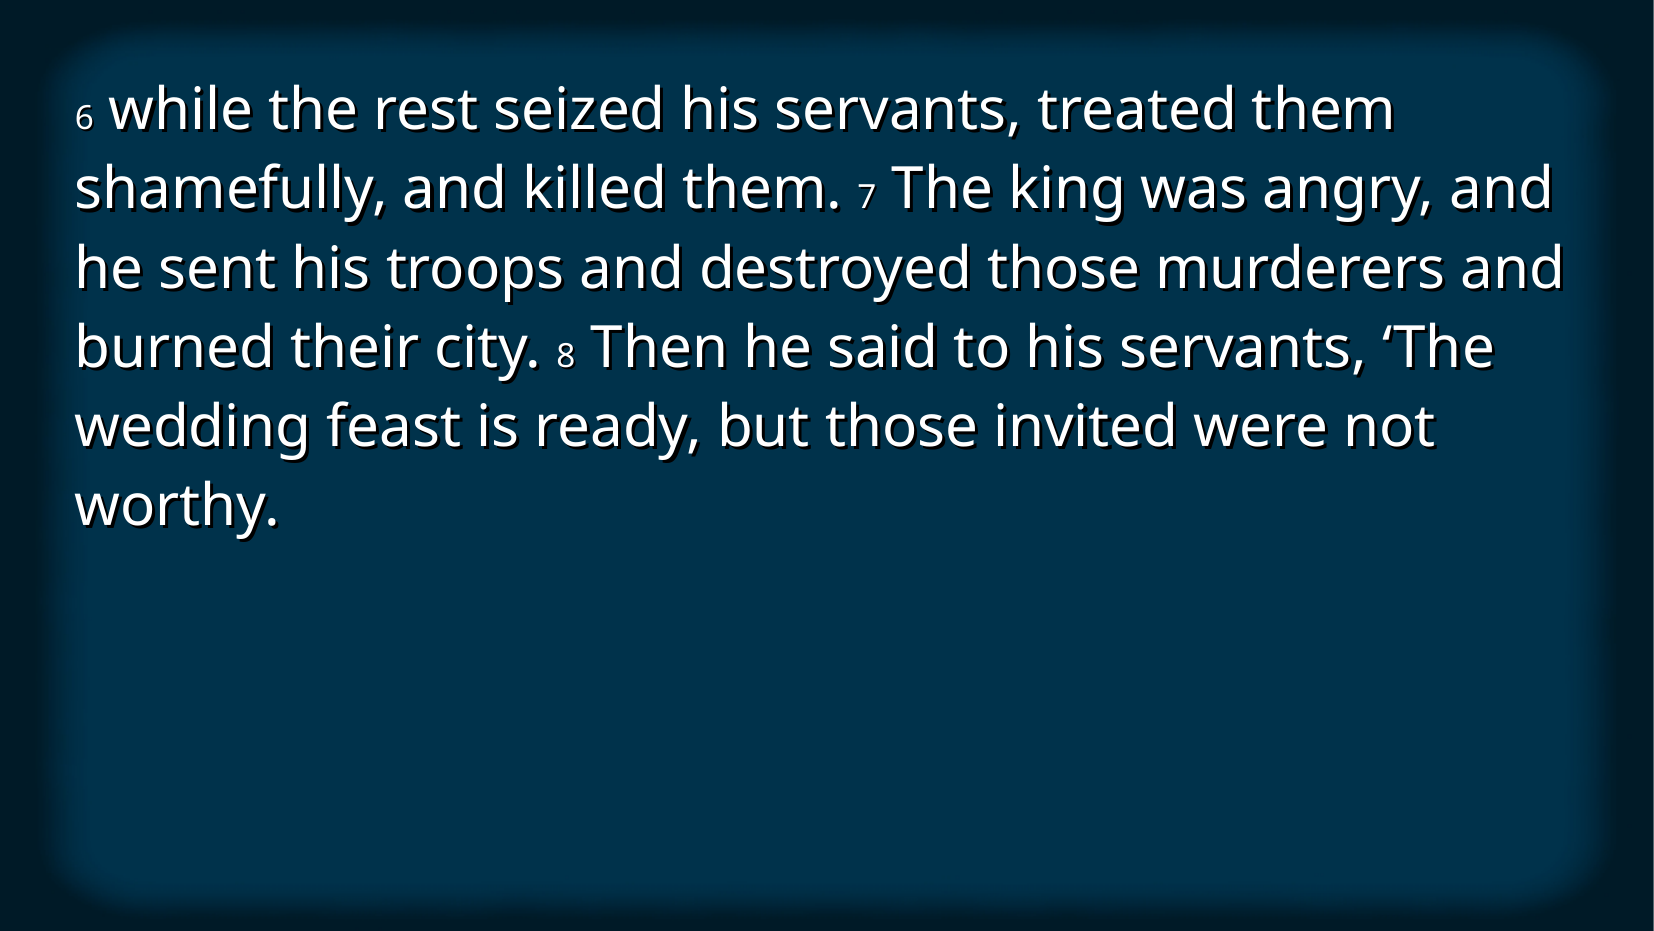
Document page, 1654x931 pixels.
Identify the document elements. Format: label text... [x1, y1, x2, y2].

picture [0, 0, 1654, 931]
text_box 6 while the rest seized his servants, treated them shamefully, and killed them. 7 The king was angry, and he sent his troops and destroyed those murderers and burned their city. 8 Then he said to his servants, ‘The wedding feast is ready, but those invited were not worthy. [60, 60, 1591, 462]
